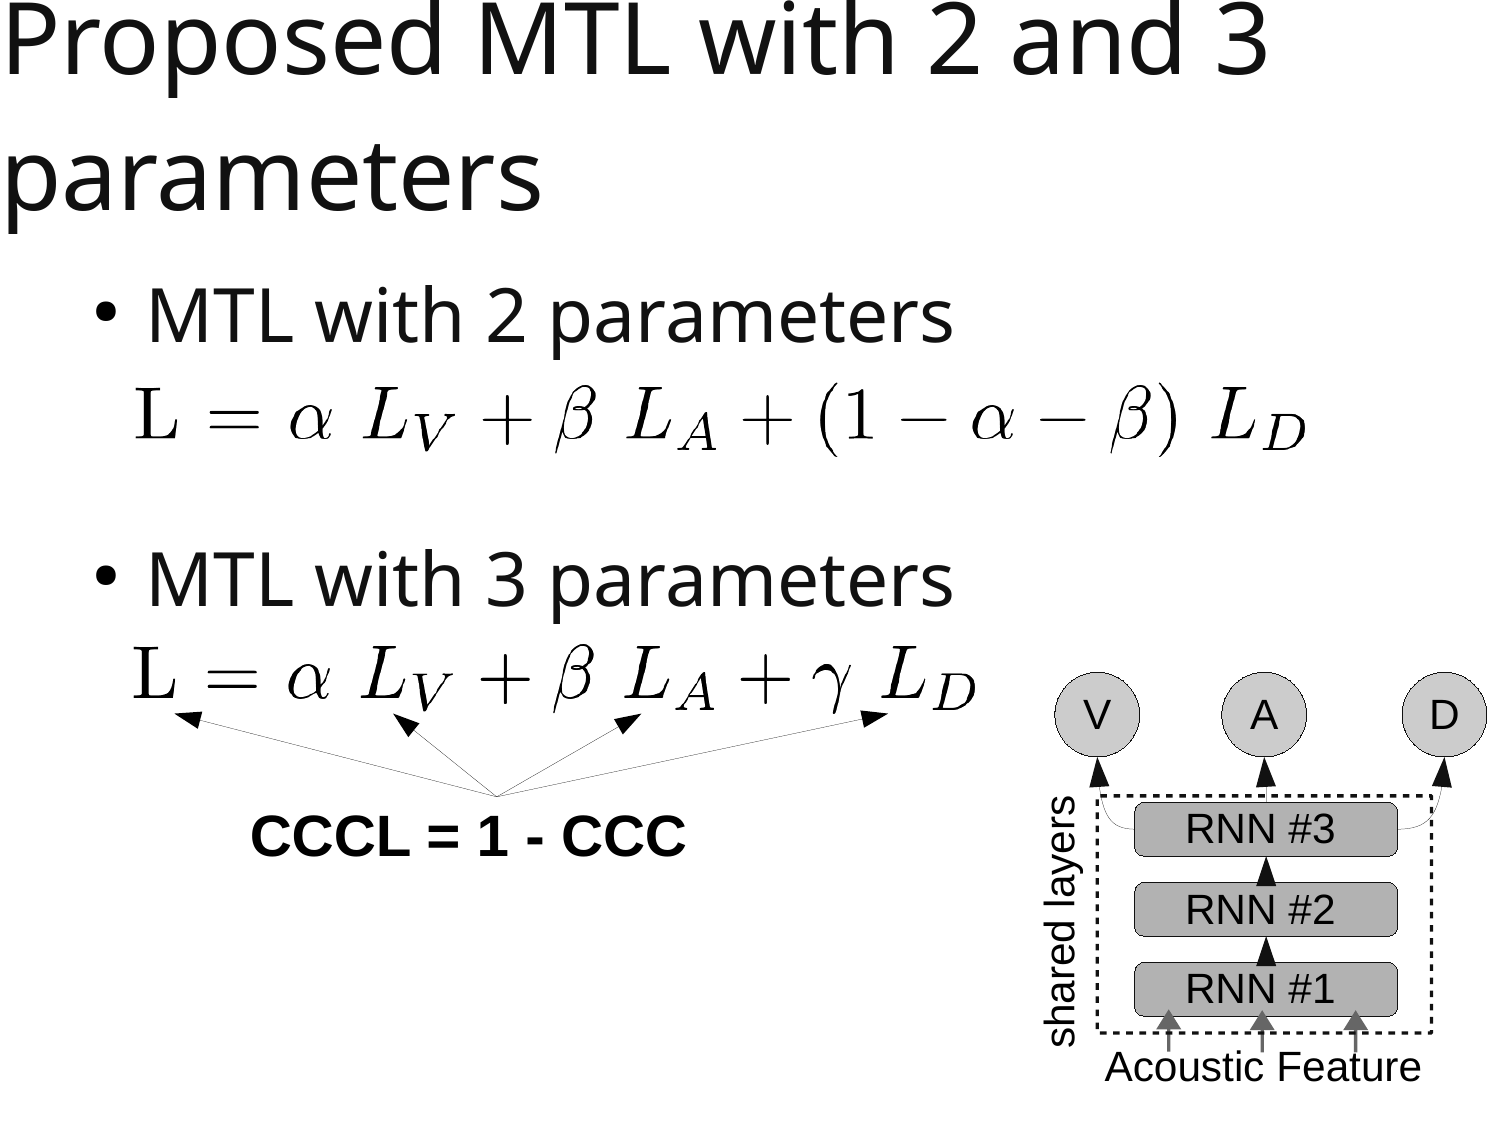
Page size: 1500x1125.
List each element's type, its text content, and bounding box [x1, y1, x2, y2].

picture [133, 644, 975, 714]
title Proposed MTL with 2 and 3 parameters [0, 0, 1500, 216]
list MTL with 2 parameters MTL with 3 parameters [75, 262, 1425, 1030]
text_box CCCL = 1 - CCC [235, 796, 734, 877]
picture [135, 382, 1305, 457]
picture [1031, 660, 1500, 1103]
